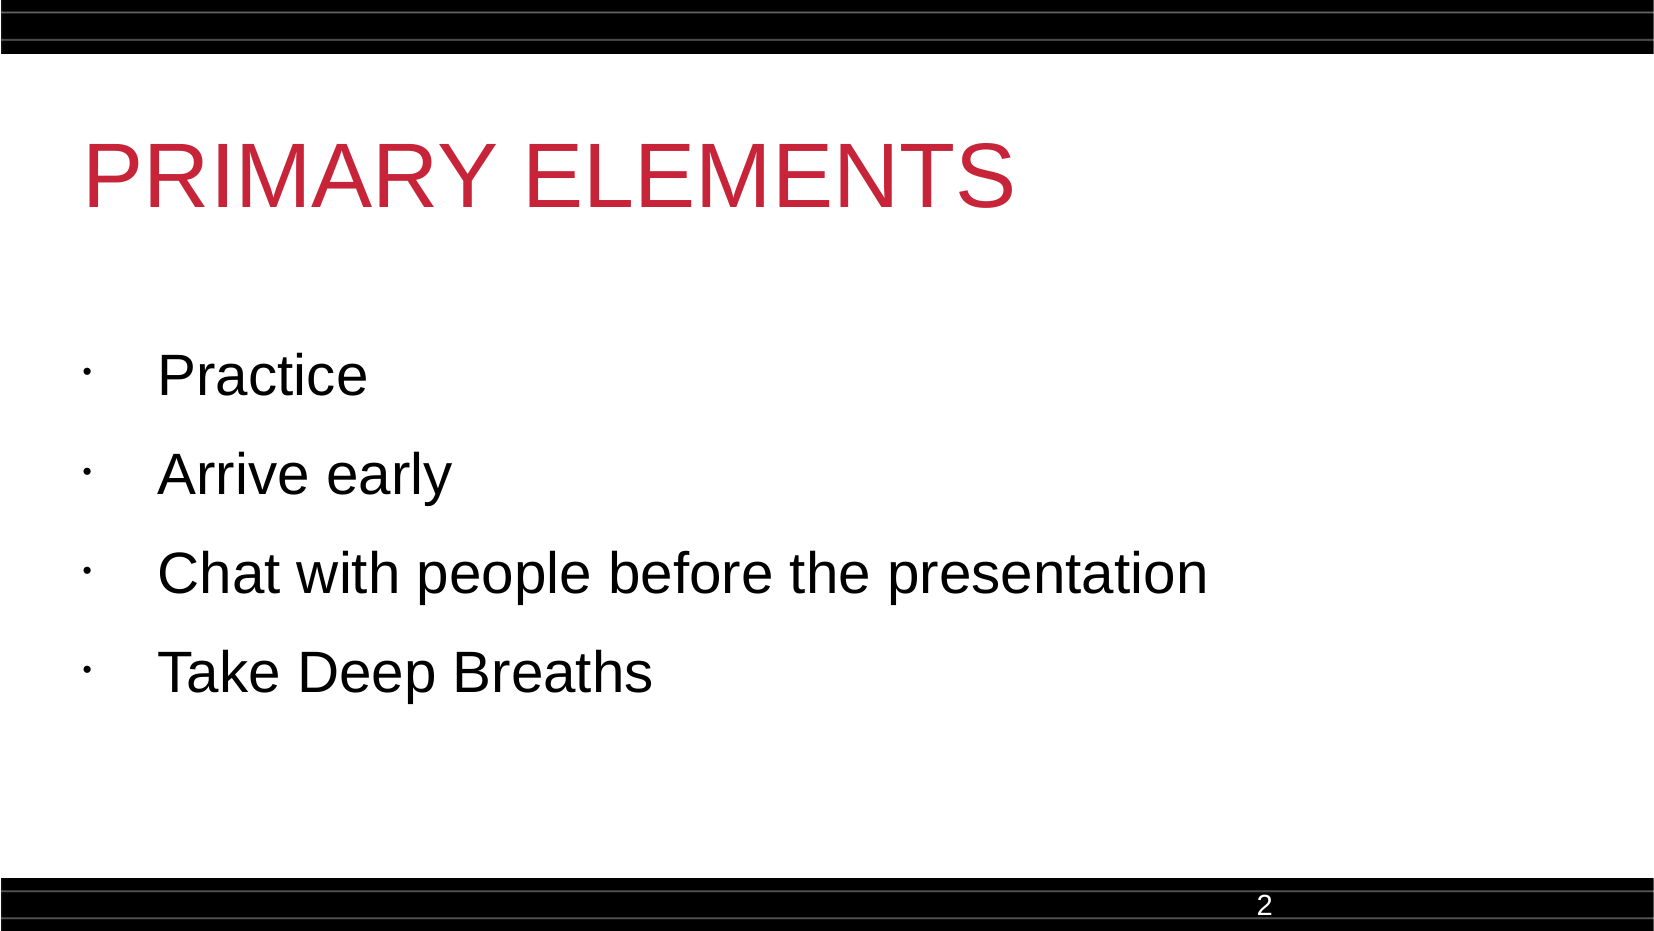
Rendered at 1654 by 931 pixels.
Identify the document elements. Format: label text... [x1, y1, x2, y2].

title PRIMARY ELEMENTS [82, 114, 1571, 226]
list Practice Arrive early Chat with people before the presentation Take Deep Breaths [82, 237, 1571, 769]
